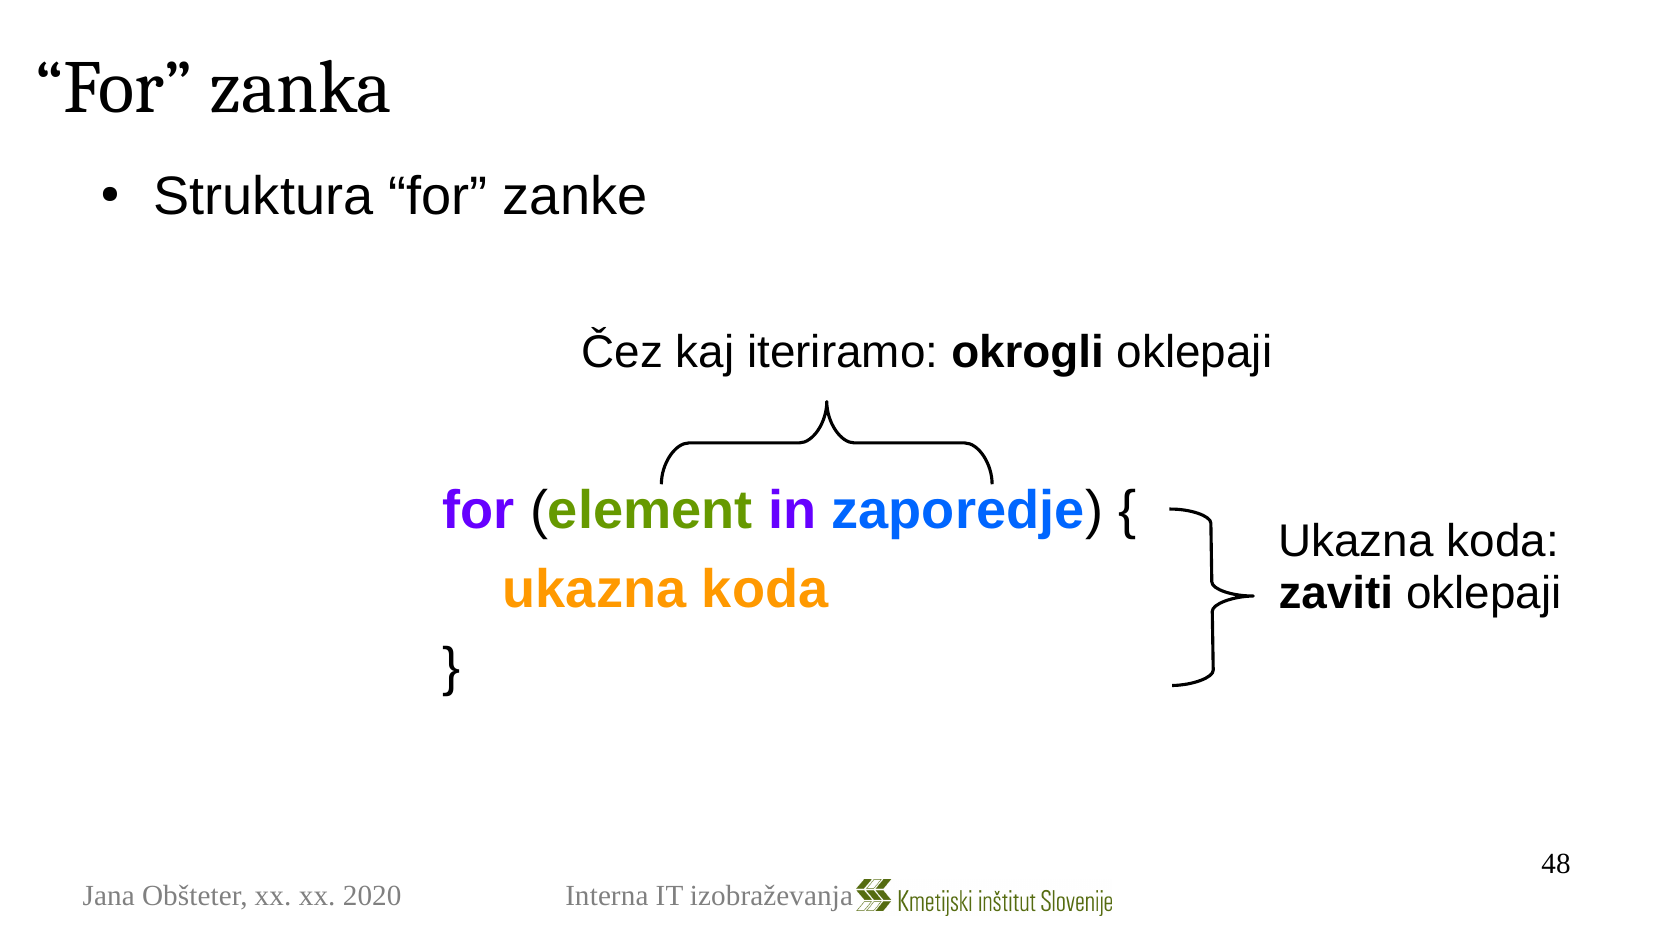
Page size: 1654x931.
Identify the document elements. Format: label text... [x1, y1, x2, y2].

text_box Čez kaj iteriramo: okrogli oklepaji [566, 318, 1335, 437]
list Struktura “for” zanke for (element in zaporedje) { ukazna koda } [82, 165, 1642, 827]
text_box Ukazna koda: zaviti oklepaji [1263, 507, 1607, 677]
title “For” zanka [35, 21, 1524, 154]
picture [856, 879, 1112, 916]
